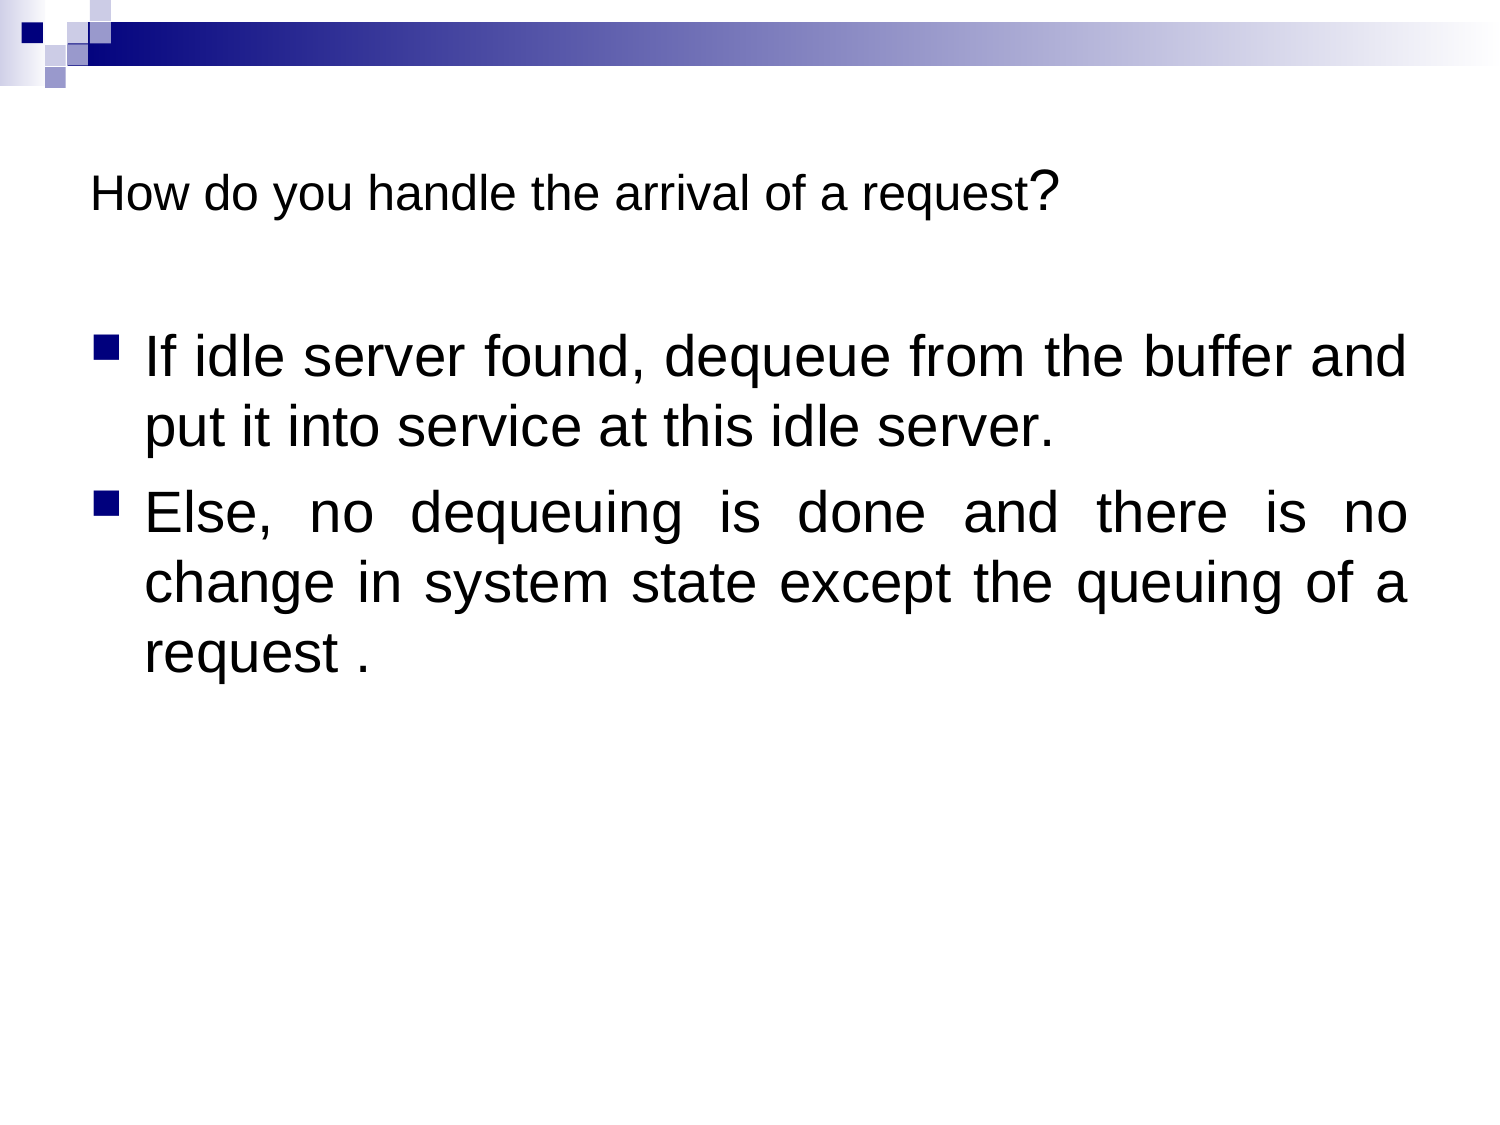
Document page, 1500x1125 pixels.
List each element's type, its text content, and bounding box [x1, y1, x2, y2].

title How do you handle the arrival of a request? [75, 75, 1426, 223]
list If idle server found, dequeue from the buffer and put it into service at this idle server. Else, no dequeuing is done and there is no change in system state except the queuing of a request . [75, 223, 1426, 1006]
